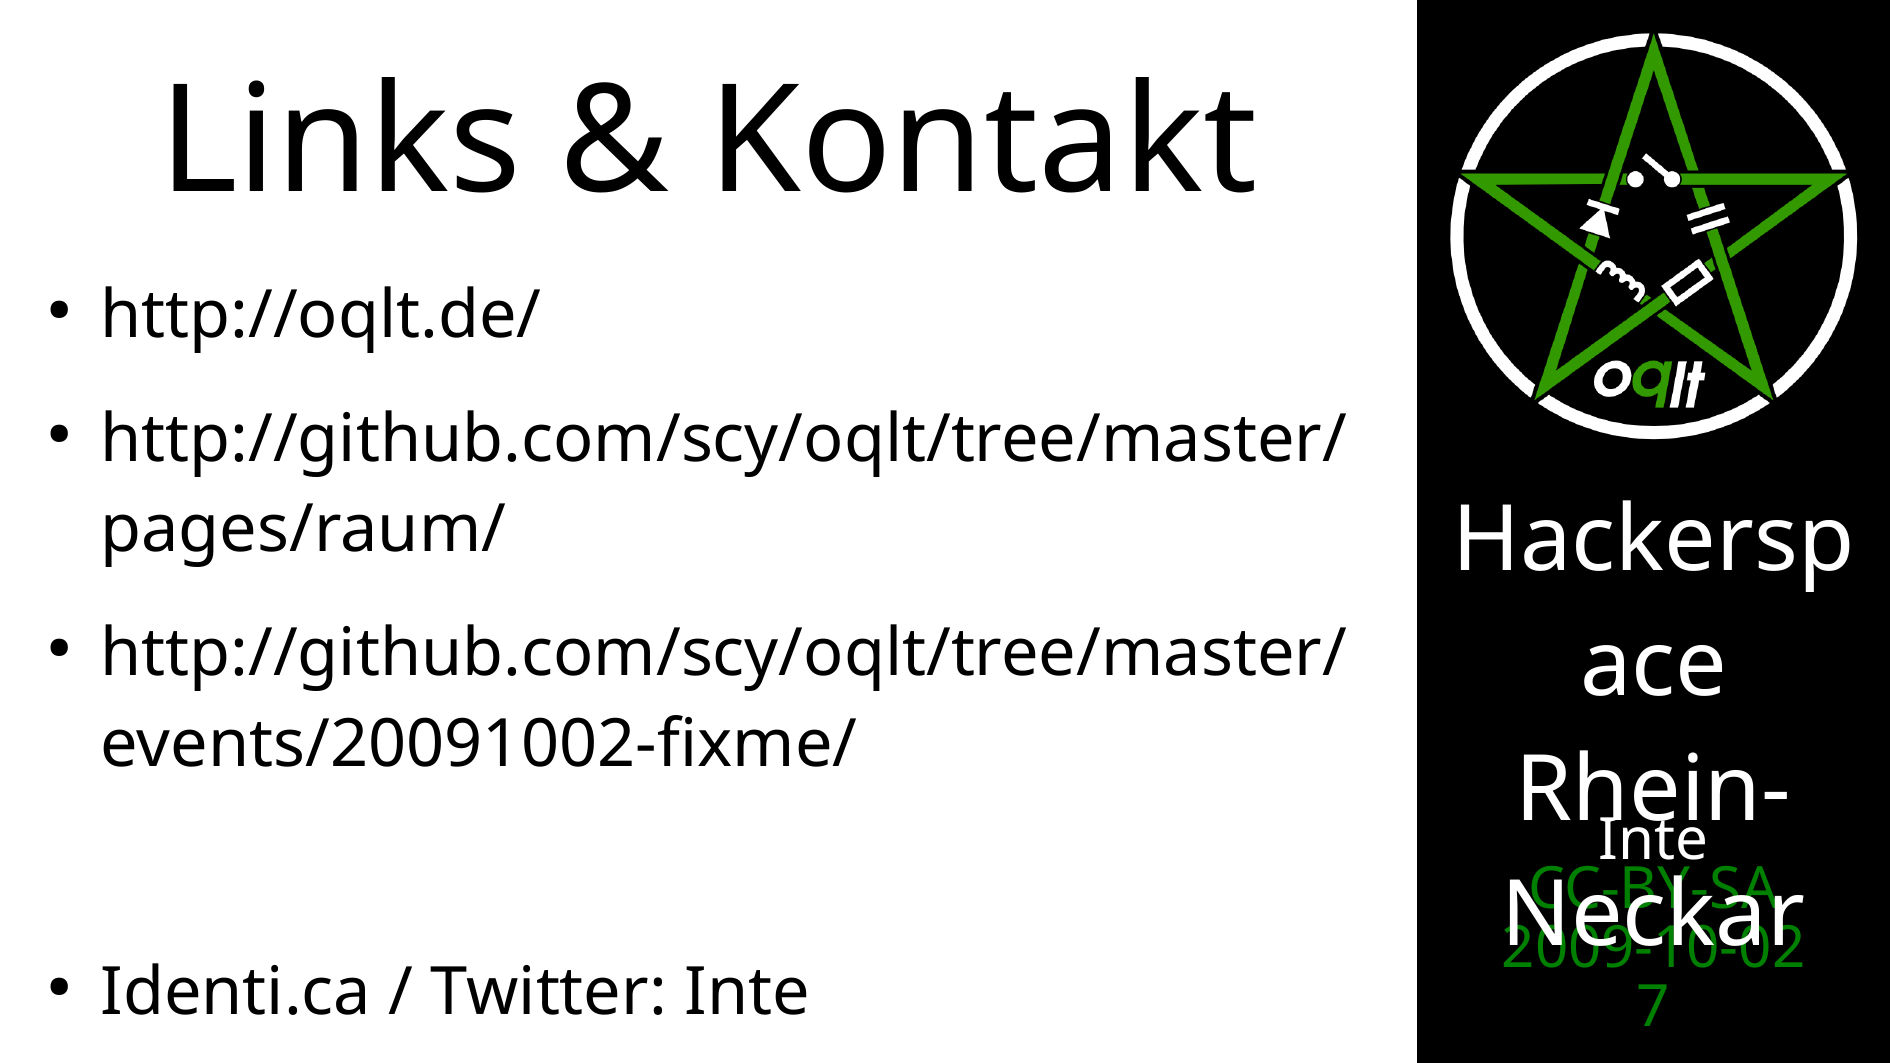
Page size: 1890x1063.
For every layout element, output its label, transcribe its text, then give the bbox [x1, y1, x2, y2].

list http://oqlt.de/ http://github.com/scy/oqlt/tree/master/ pages/raum/ http://github.com/scy/oqlt/tree/master/ events/20091002-fixme/ Identi.ca / Twitter: Inte E-Mail: inte@oqlt.de [29, 265, 1388, 1019]
picture [1446, 29, 1861, 443]
title Links & Kontakt [29, 29, 1388, 237]
